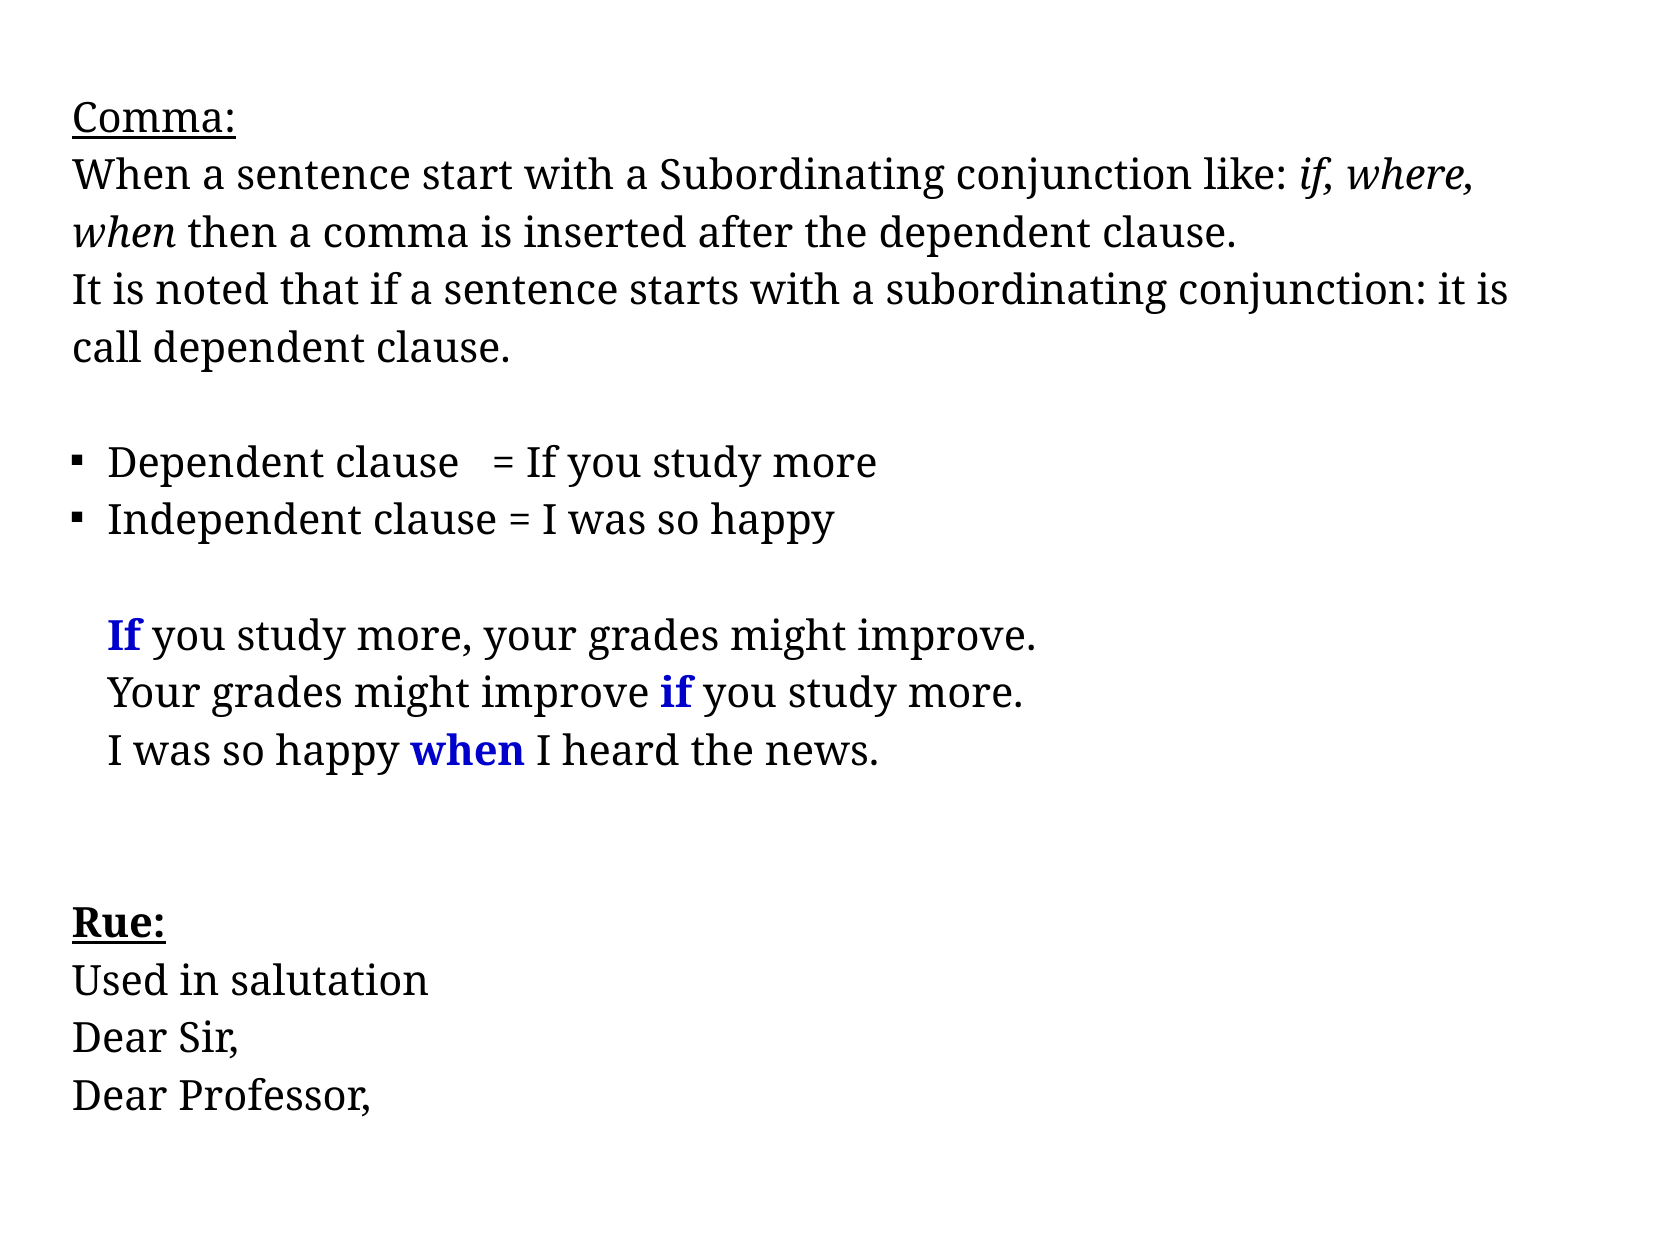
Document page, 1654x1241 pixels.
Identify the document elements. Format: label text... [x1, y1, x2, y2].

text_box Comma: When a sentence start with a Subordinating conjunction like: if, where, when then a comma is inserted after the dependent clause. It is noted that if a sentence starts with a subordinating conjunction: it is call dependent clause. Dependent clause = If you study more Independent clause = I was so happy If you study more, your grades might improve. Your grades might improve if you study more. I was so happy when I heard the news. Rue: Used in salutation Dear Sir, Dear Professor, [71, 31, 1560, 1140]
